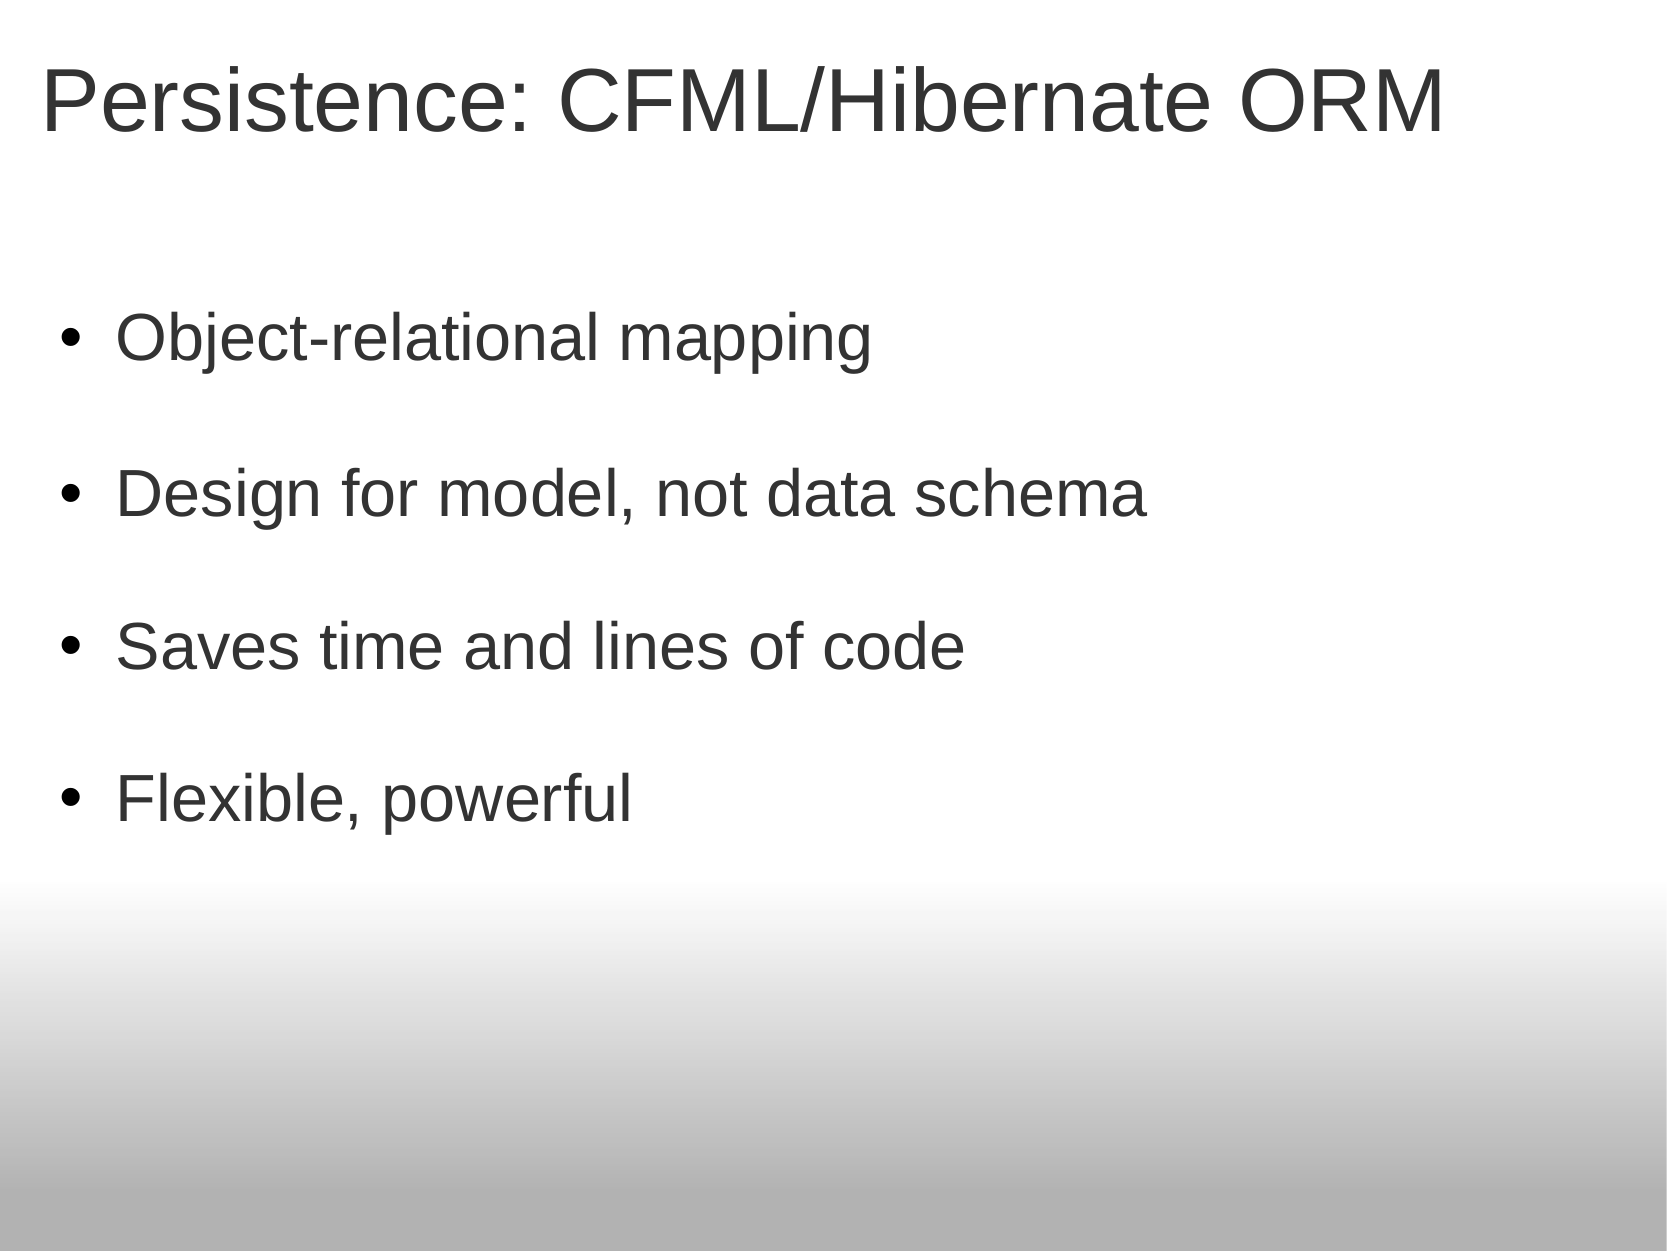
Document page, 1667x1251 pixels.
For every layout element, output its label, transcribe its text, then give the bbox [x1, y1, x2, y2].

title Persistence: CFML/Hibernate ORM [40, 50, 1627, 201]
list Object-relational mapping Design for model, not data schema Saves time and lines of code Flexible, powerful [40, 300, 1627, 1201]
picture [0, 0, 1667, 1251]
